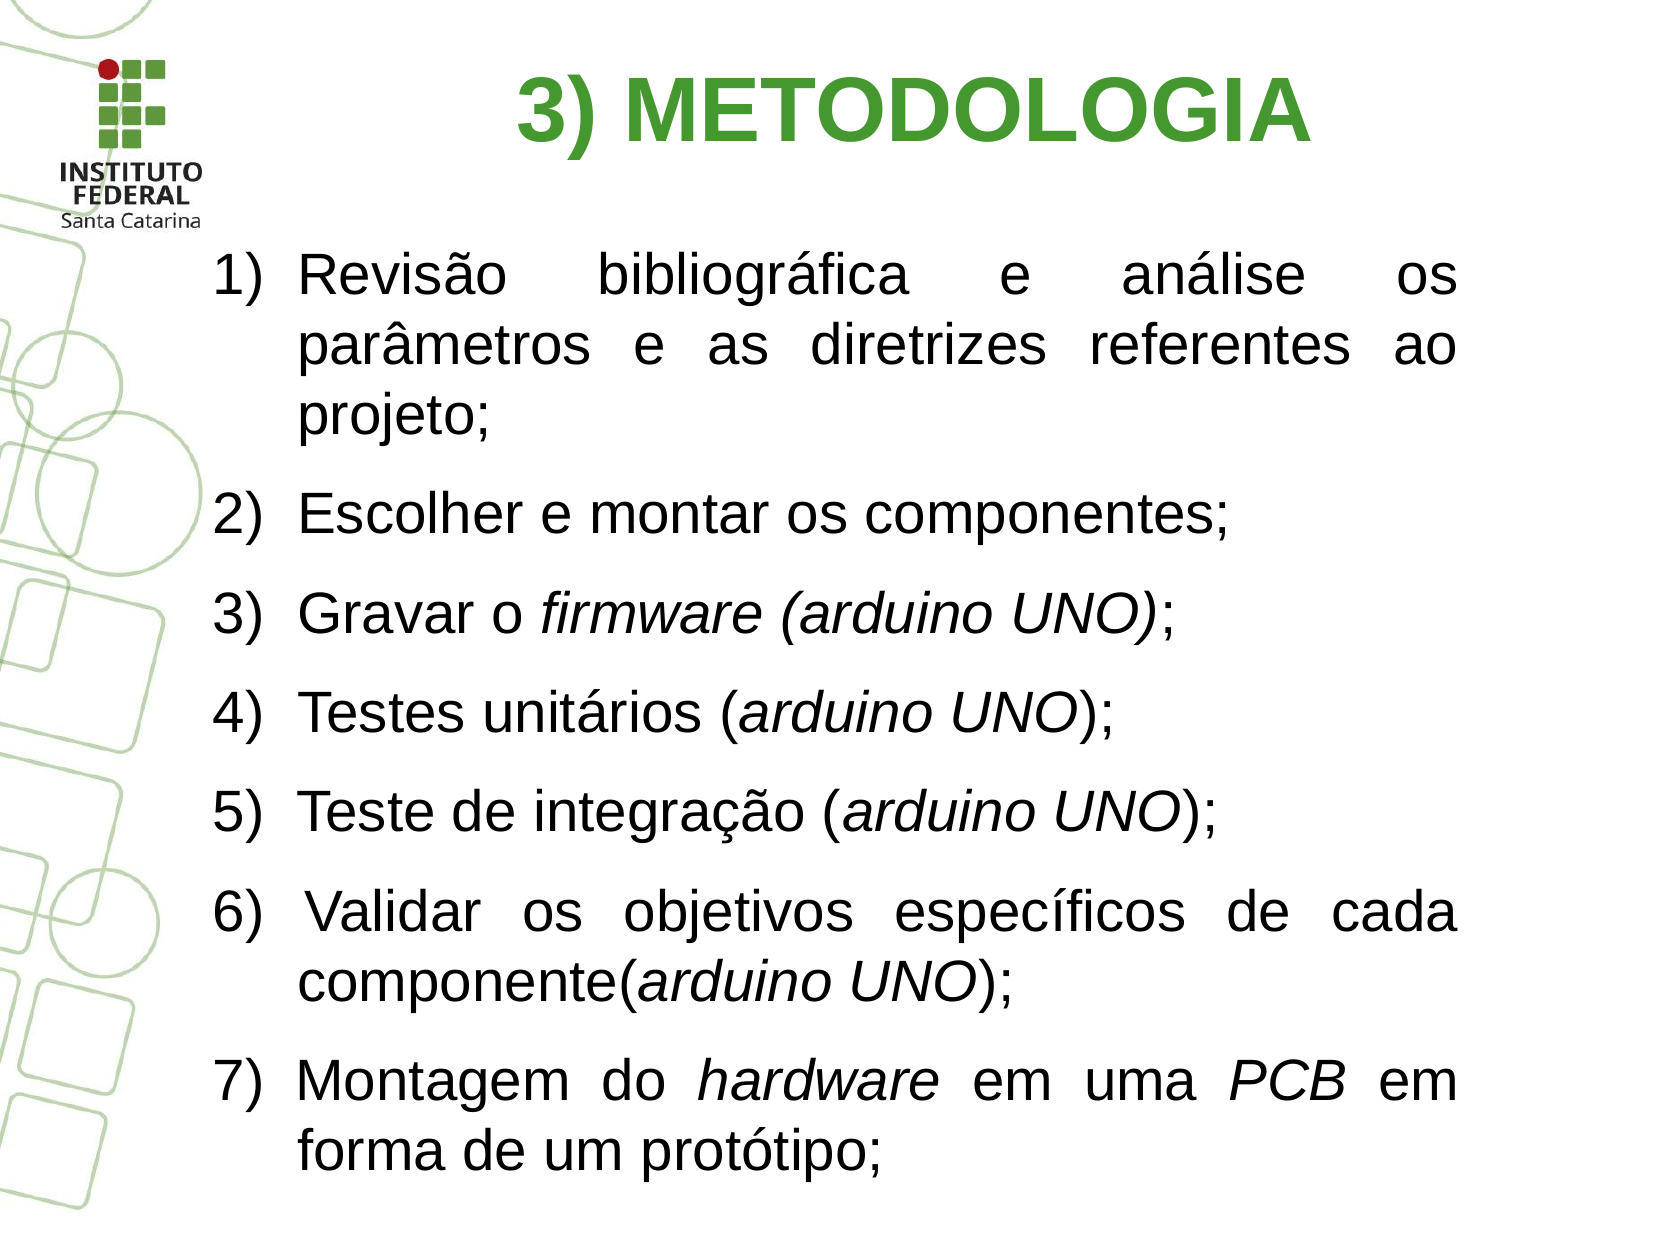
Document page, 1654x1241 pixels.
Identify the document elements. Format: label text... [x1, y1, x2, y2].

picture [0, 0, 1654, 1241]
list 1) Revisão bibliográfica e análise os parâmetros e as diretrizes referentes ao projeto; 2) Escolher e montar os componentes; 3) Gravar o firmware (arduino UNO); 4) Testes unitários (arduino UNO); 5) Teste de integração (arduino UNO); 6) Validar os objetivos específicos de cada componente(arduino UNO); 7) Montagem do hardware em uma PCB em forma de um protótipo; [212, 186, 1460, 1183]
title 3) METODOLOGIA [259, 1, 1571, 209]
